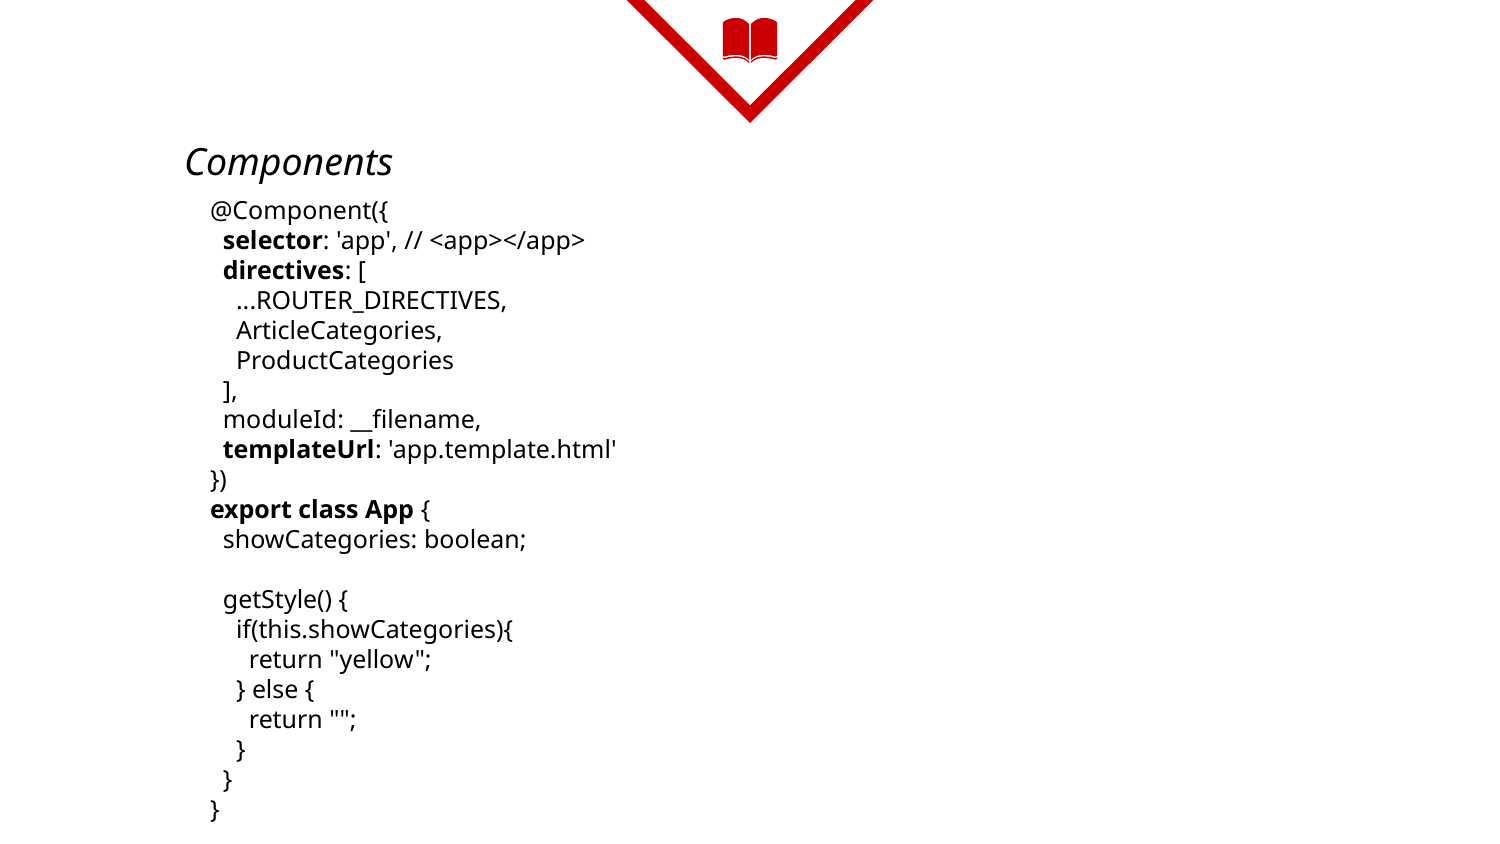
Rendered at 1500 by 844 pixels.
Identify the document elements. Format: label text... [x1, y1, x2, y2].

list @Component({ selector: 'app', // <app></app> directives: [ ...ROUTER_DIRECTIVES, ArticleCategories, ProductCategories ], moduleId: __filename, templateUrl: 'app.template.html' }) export class App { showCategories: boolean; getStyle() { if(this.showCategories){ return "yellow"; } else { return ""; } } } [195, 179, 1304, 316]
title Components [169, 123, 1331, 212]
text_box [722, 18, 778, 64]
